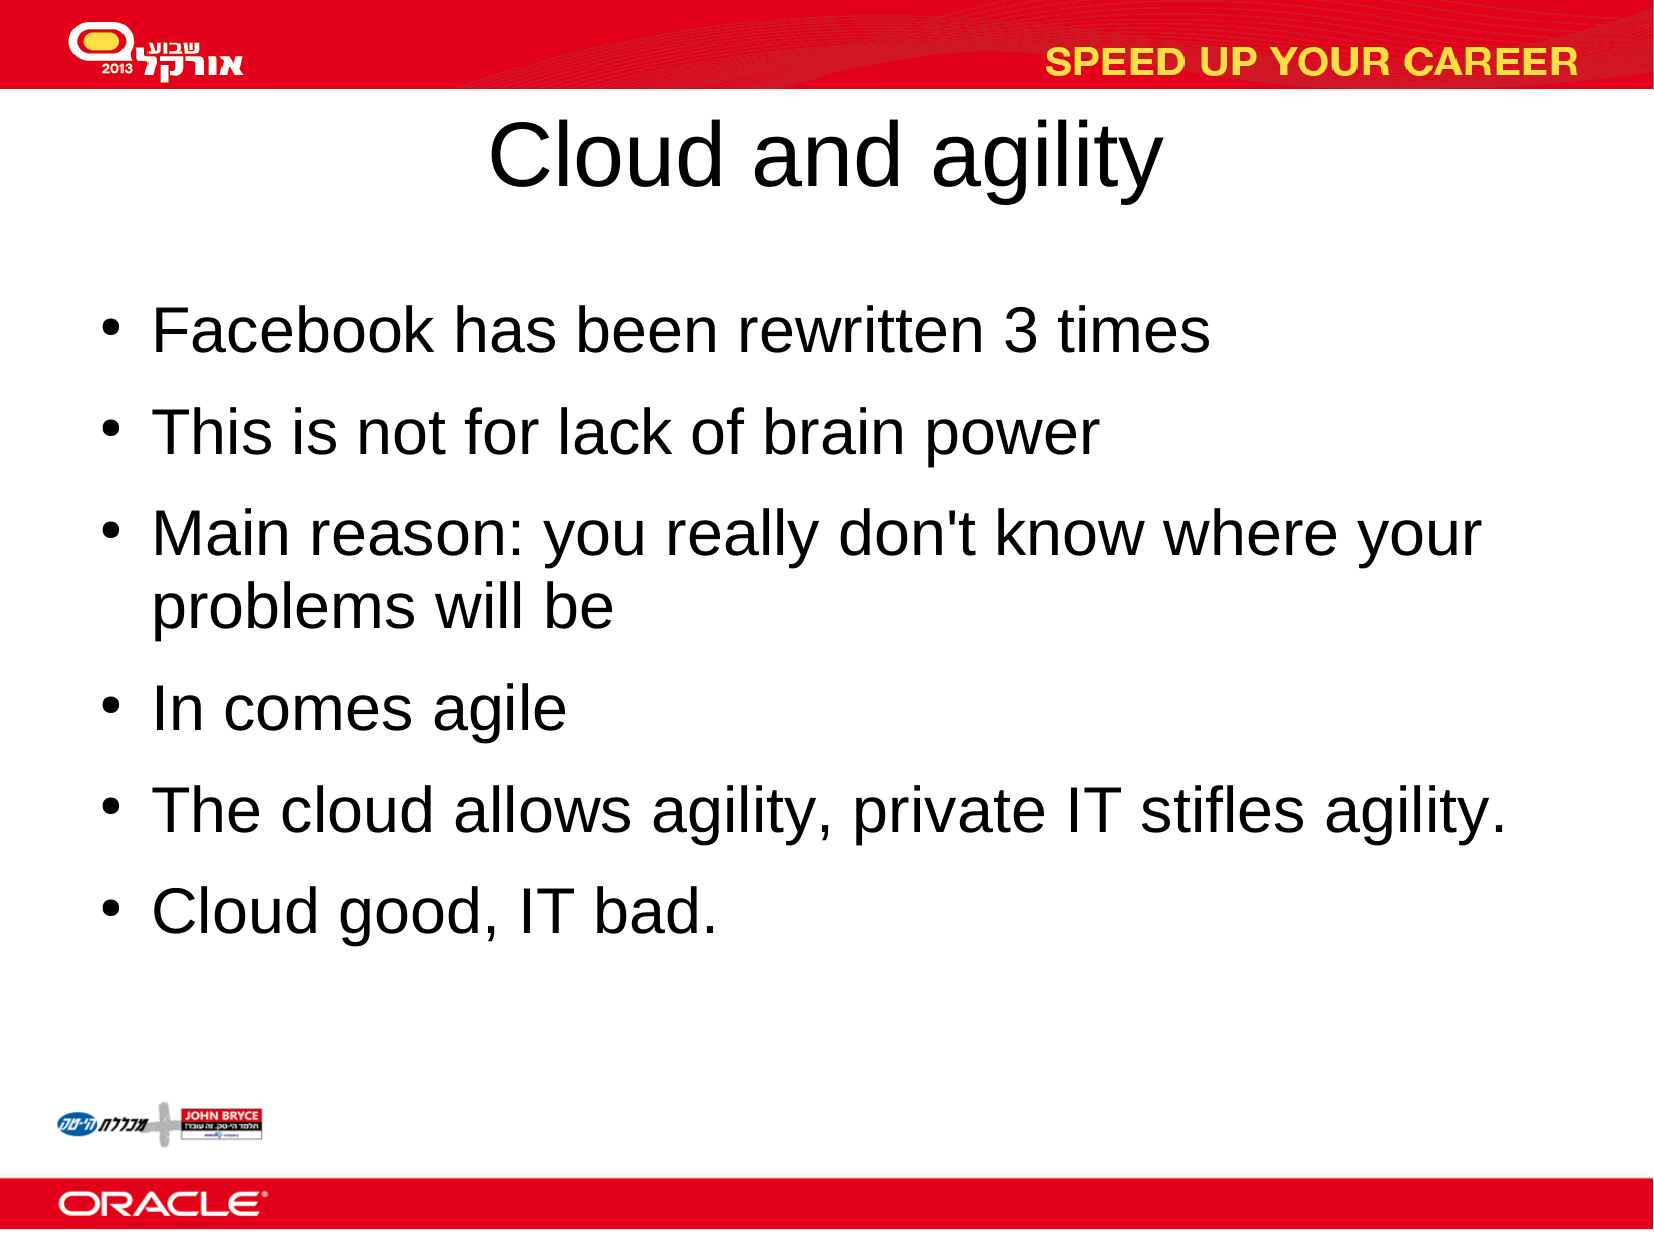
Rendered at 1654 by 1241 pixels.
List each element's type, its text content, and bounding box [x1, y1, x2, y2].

title Cloud and agility [82, 49, 1571, 257]
list Facebook has been rewritten 3 times This is not for lack of brain power Main reason: you really don't know where your problems will be In comes agile The cloud allows agility, private IT stifles agility. Cloud good, IT bad. [82, 290, 1538, 1010]
picture [0, 1087, 1653, 1240]
picture [0, 0, 1654, 89]
